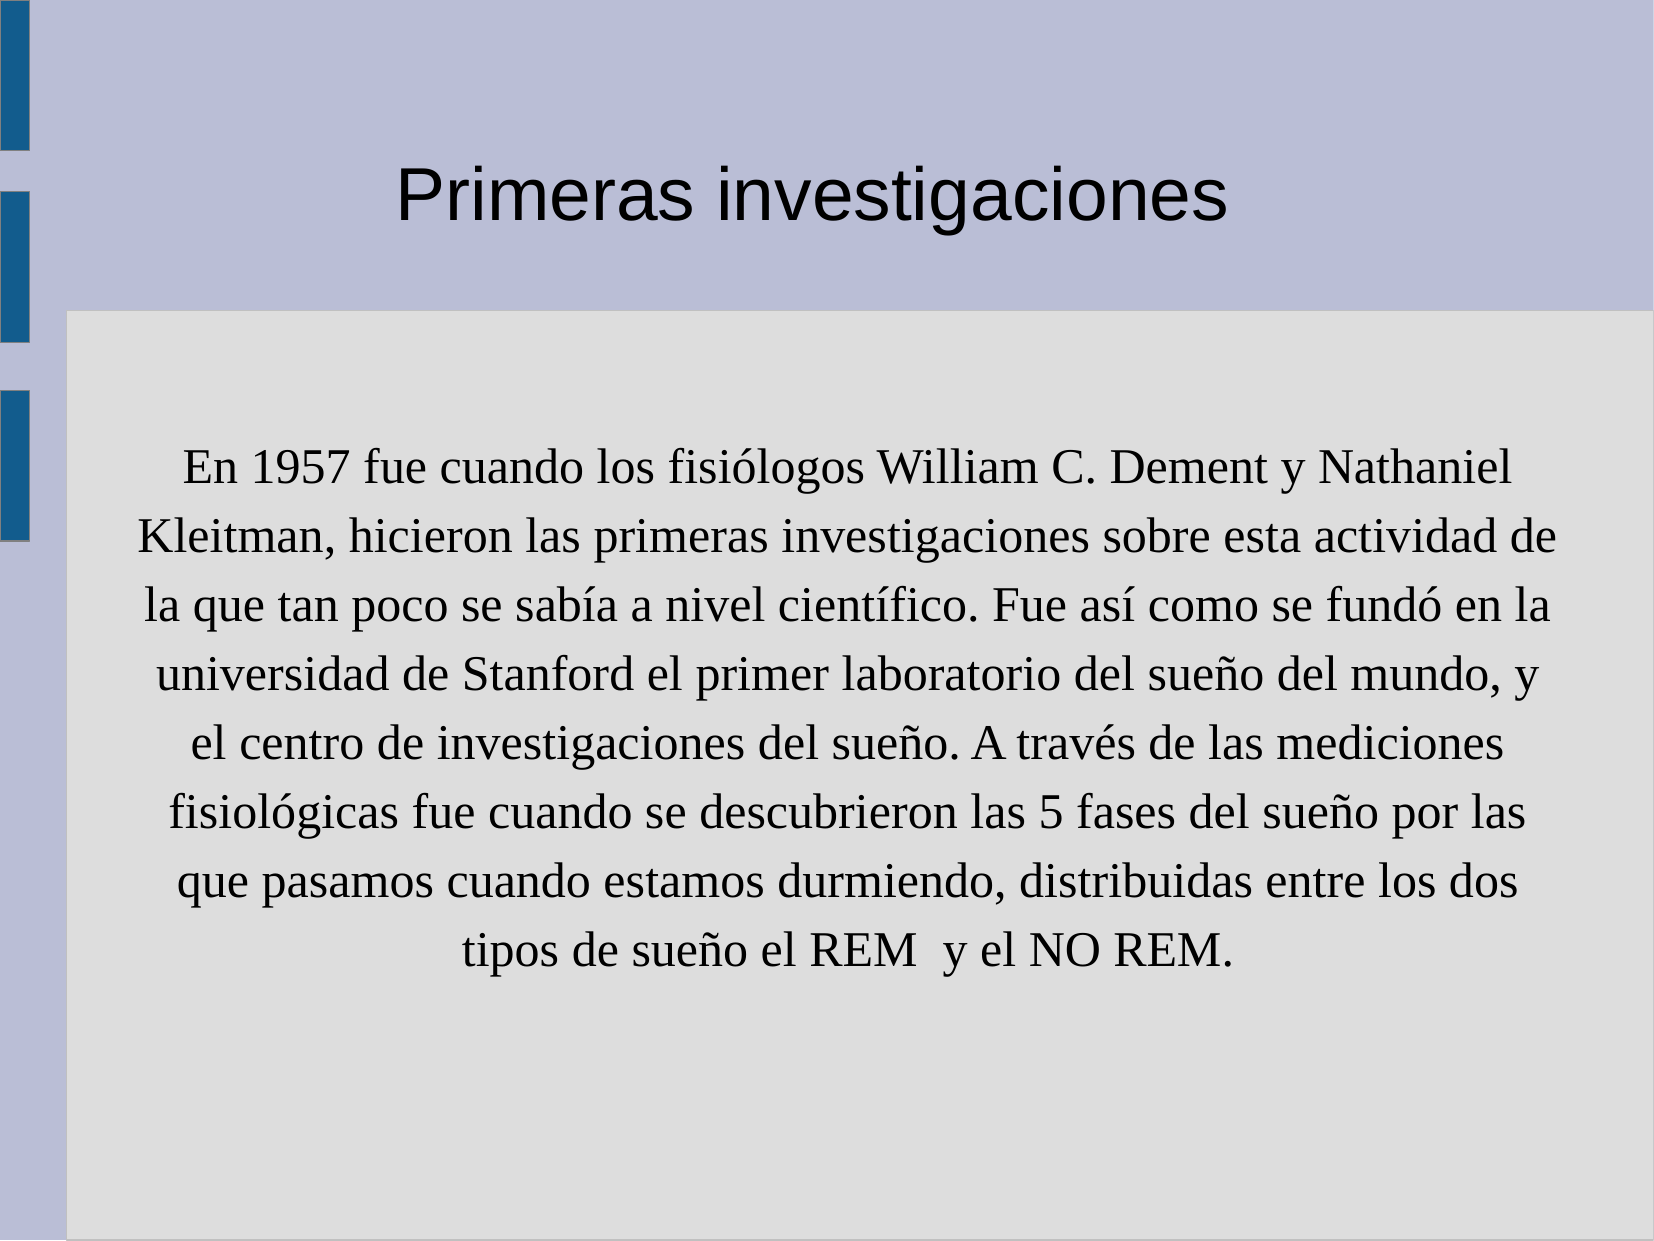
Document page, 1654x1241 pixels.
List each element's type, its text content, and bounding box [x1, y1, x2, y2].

subtitle Primeras investigaciones [106, 32, 1519, 349]
text_box En 1957 fue cuando los fisiólogos William C. Dement y Nathaniel Kleitman, hicieron las primeras investigaciones sobre esta actividad de la que tan poco se sabía a nivel científico. Fue así como se fundó en la universidad de Stanford el primer laboratorio del sueño del mundo, y el centro de investigaciones del sueño. A través de las mediciones fisiológicas fue cuando se descubrieron las 5 fases del sueño por las que pasamos cuando estamos durmiendo, distribuidas entre los dos tipos de sueño el REM y el NO REM. [121, 409, 1575, 1159]
